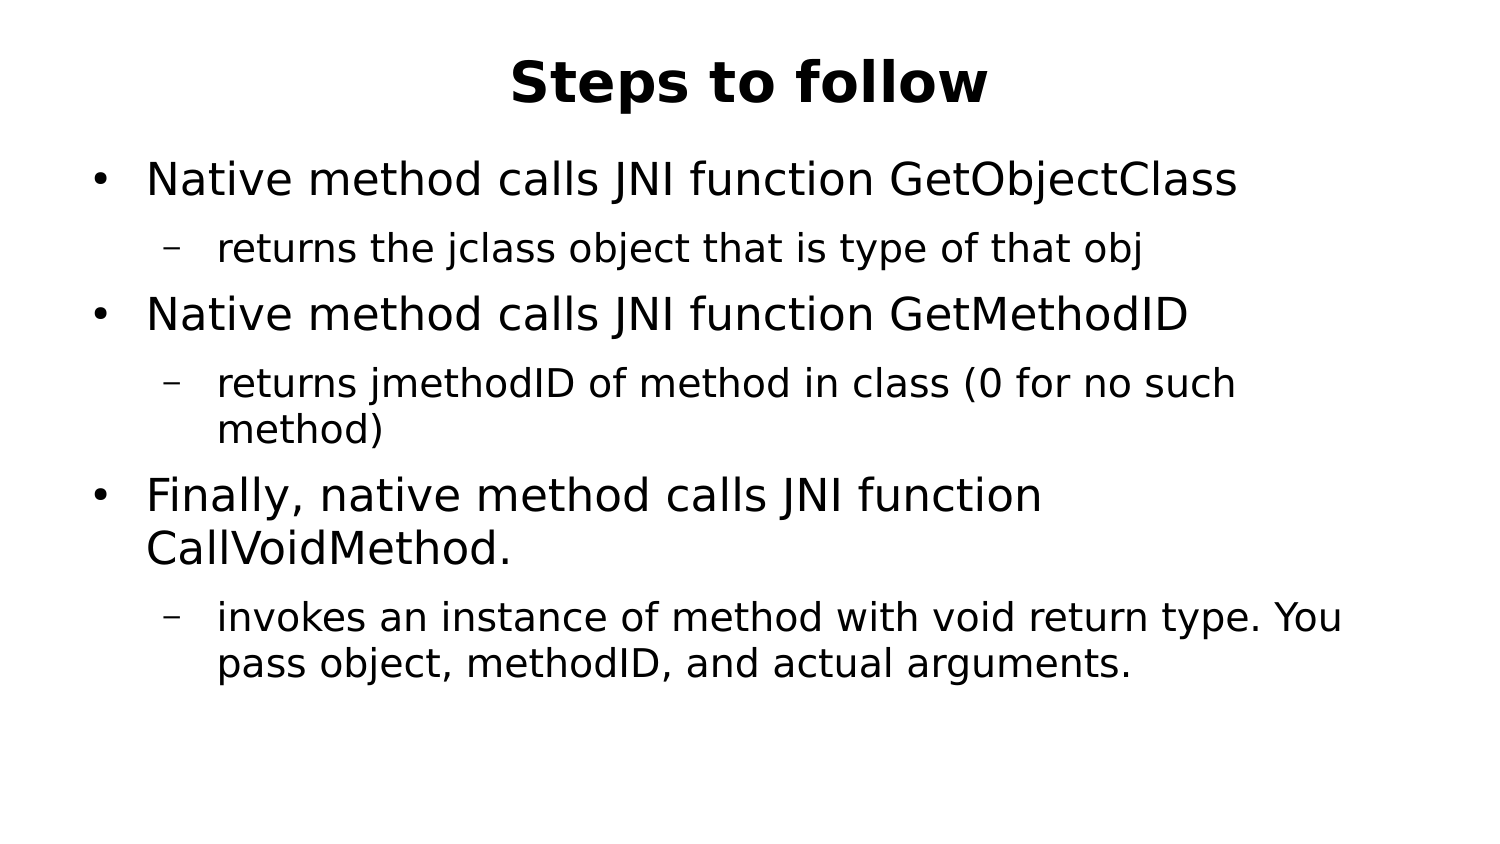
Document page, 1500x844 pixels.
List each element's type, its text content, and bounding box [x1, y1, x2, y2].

list Native method calls JNI function GetObjectClass returns the jclass object that is type of that obj Native method calls JNI function GetMethodID returns jmethodID of method in class (0 for no such method) Finally, native method calls JNI function CallVoidMethod. invokes an instance of method with void return type. You pass object, methodID, and actual arguments. [75, 153, 1395, 807]
title Steps to follow [75, 33, 1425, 133]
